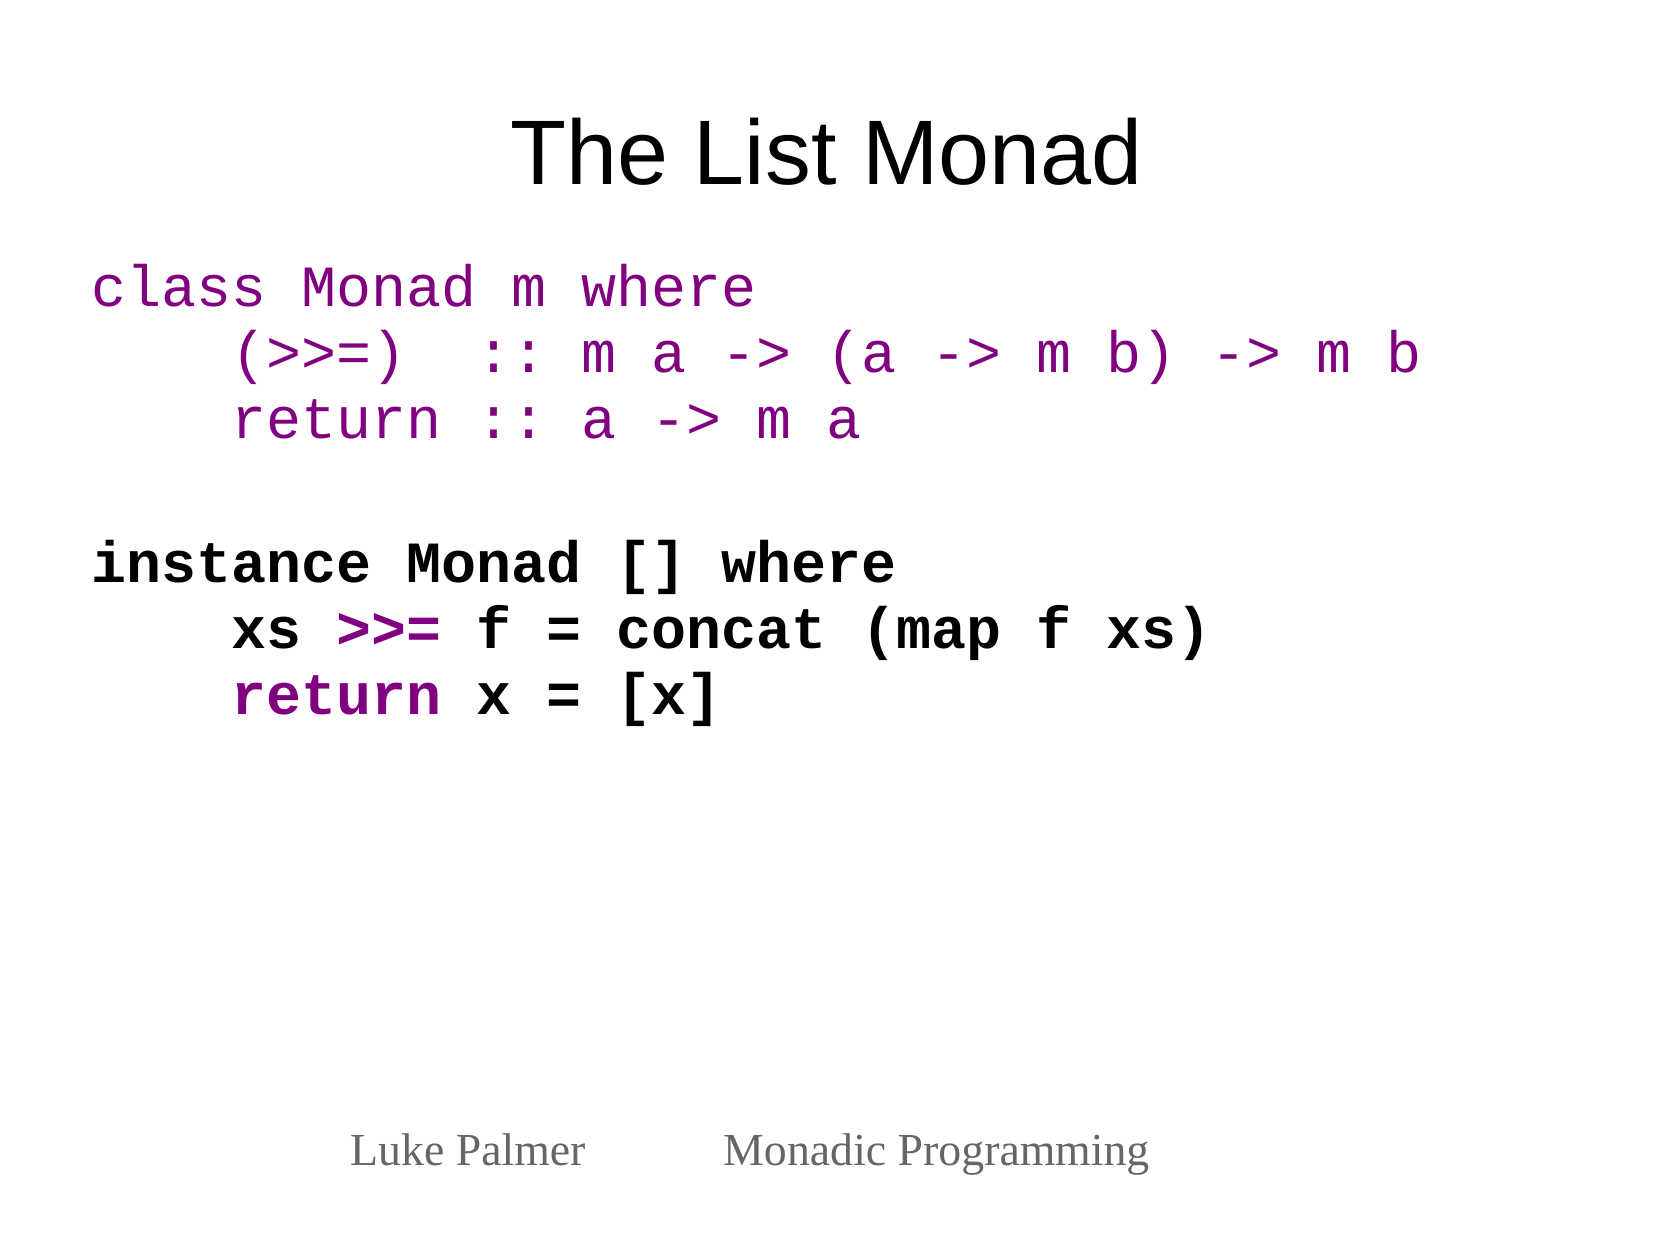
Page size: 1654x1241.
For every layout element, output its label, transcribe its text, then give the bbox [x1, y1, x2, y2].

text_box instance Monad [] where xs >>= f = concat (map f xs) return x = [x] [75, 525, 1651, 741]
title The List Monad [82, 49, 1571, 249]
text_box class Monad m where (>>=) :: m a -> (a -> m b) -> m b return :: a -> m a [75, 249, 1651, 466]
